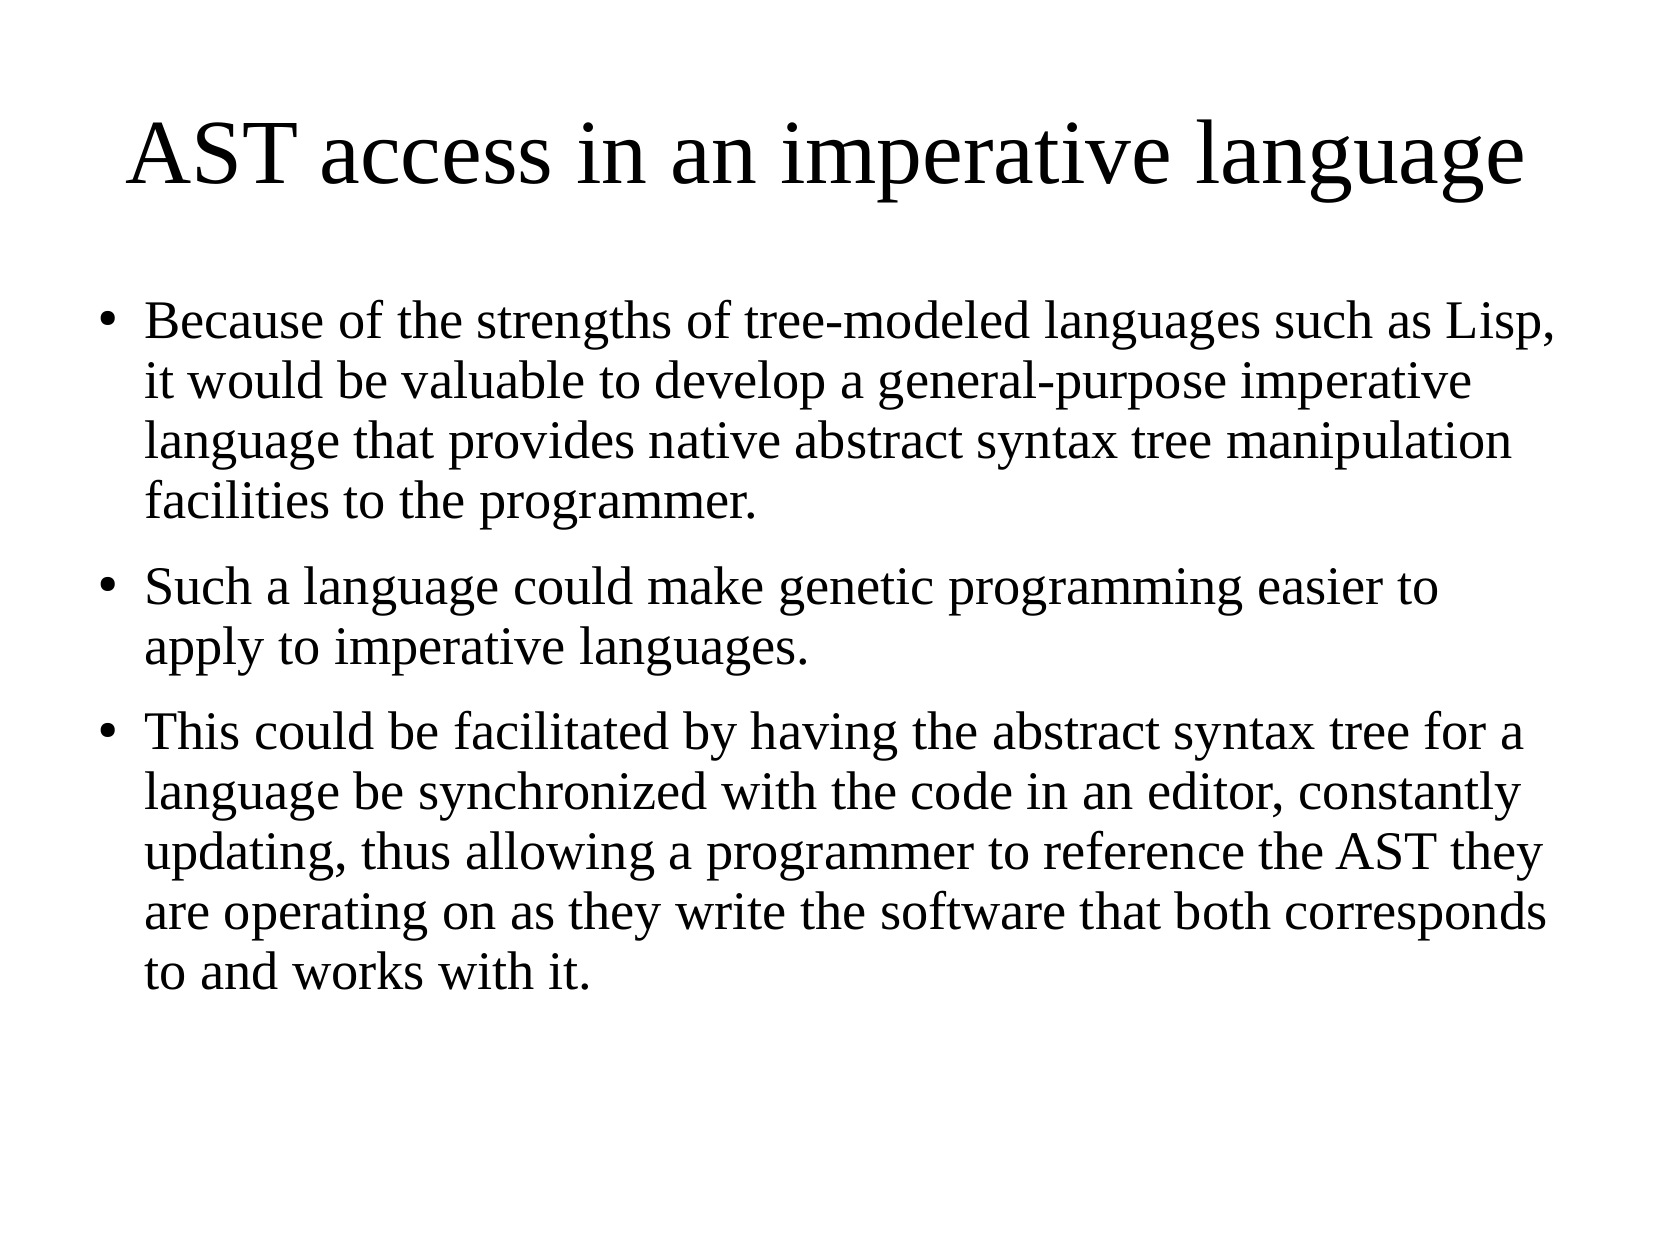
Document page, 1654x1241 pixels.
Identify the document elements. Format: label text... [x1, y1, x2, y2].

title AST access in an imperative language [82, 49, 1571, 257]
list Because of the strengths of tree-modeled languages such as Lisp, it would be valuable to develop a general-purpose imperative language that provides native abstract syntax tree manipulation facilities to the programmer. Such a language could make genetic programming easier to apply to imperative languages. This could be facilitated by having the abstract syntax tree for a language be synchronized with the code in an editor, constantly updating, thus allowing a programmer to reference the AST they are operating on as they write the software that both corresponds to and works with it. [82, 290, 1571, 1010]
